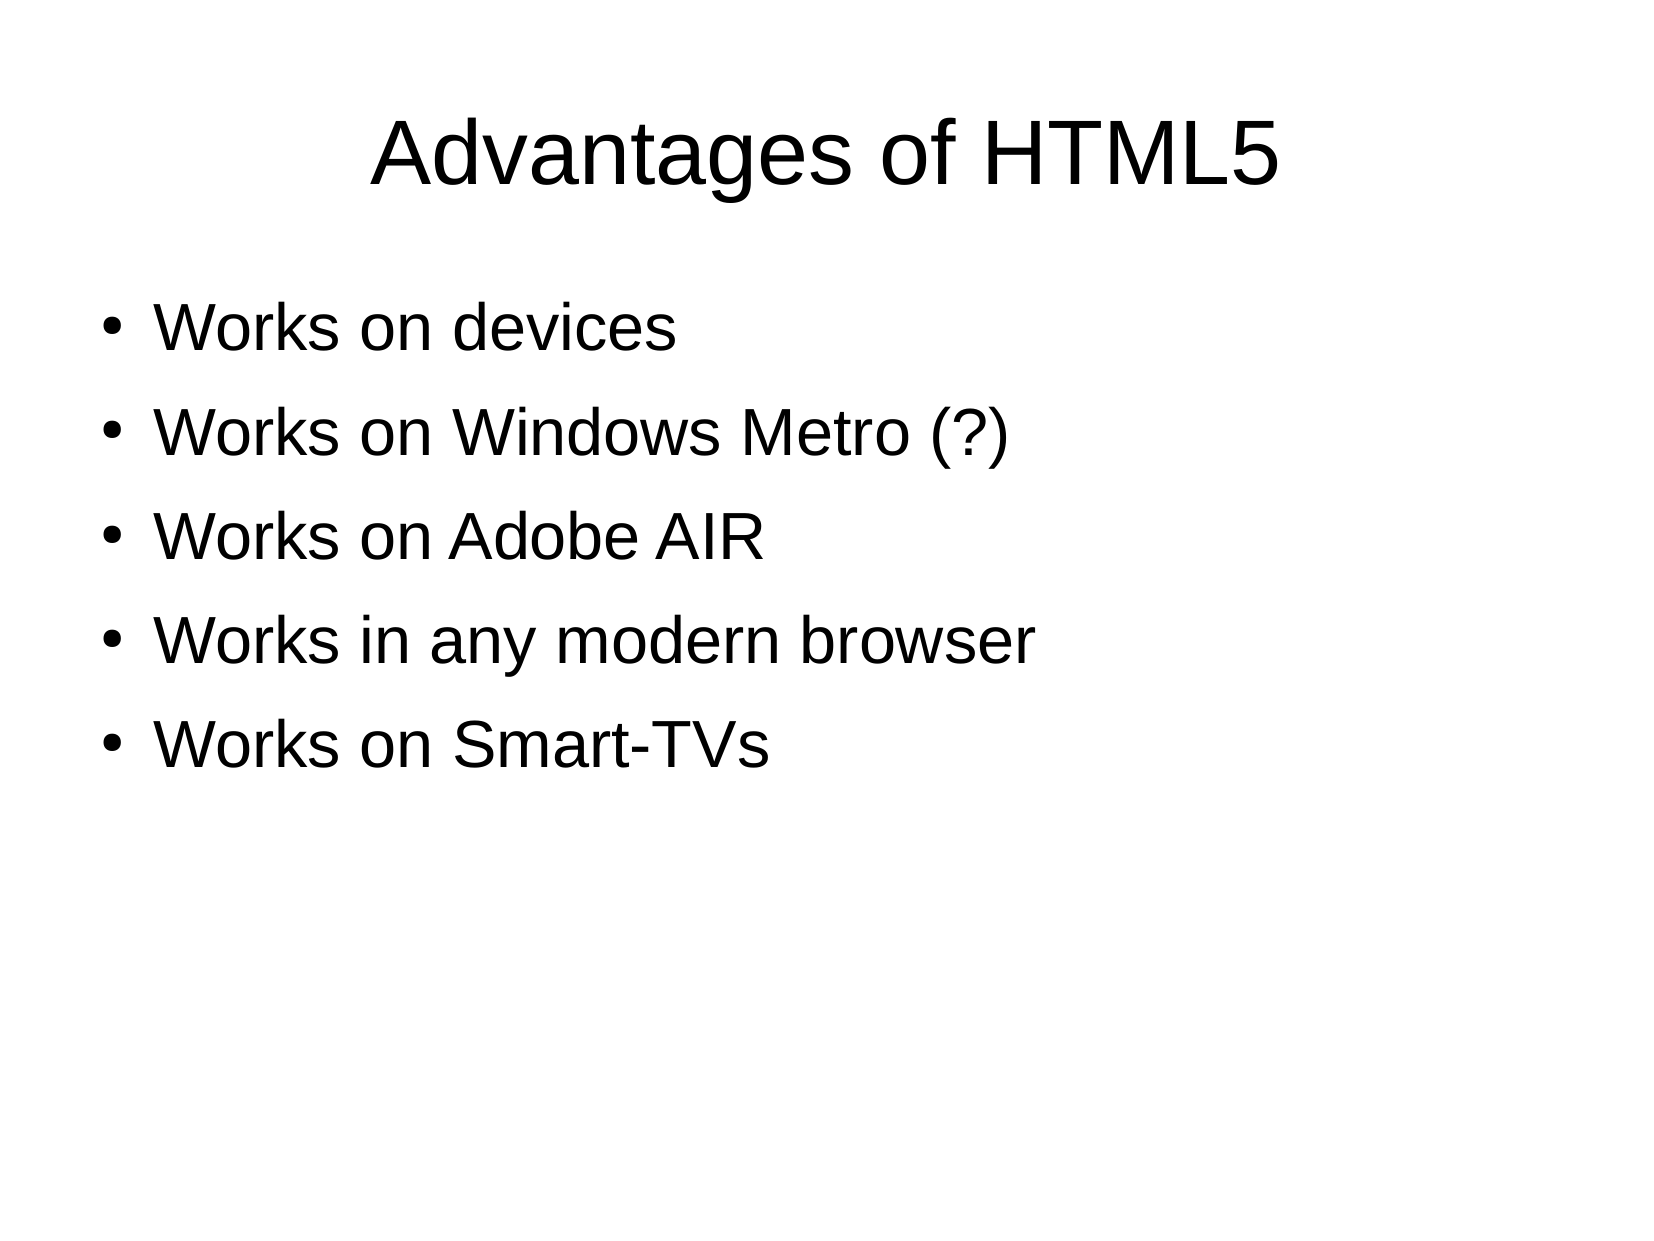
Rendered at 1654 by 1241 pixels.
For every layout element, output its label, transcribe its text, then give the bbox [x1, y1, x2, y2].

title Advantages of HTML5 [82, 49, 1571, 257]
list Works on devices Works on Windows Metro (?) Works on Adobe AIR Works in any modern browser Works on Smart-TVs [82, 290, 1571, 1010]
